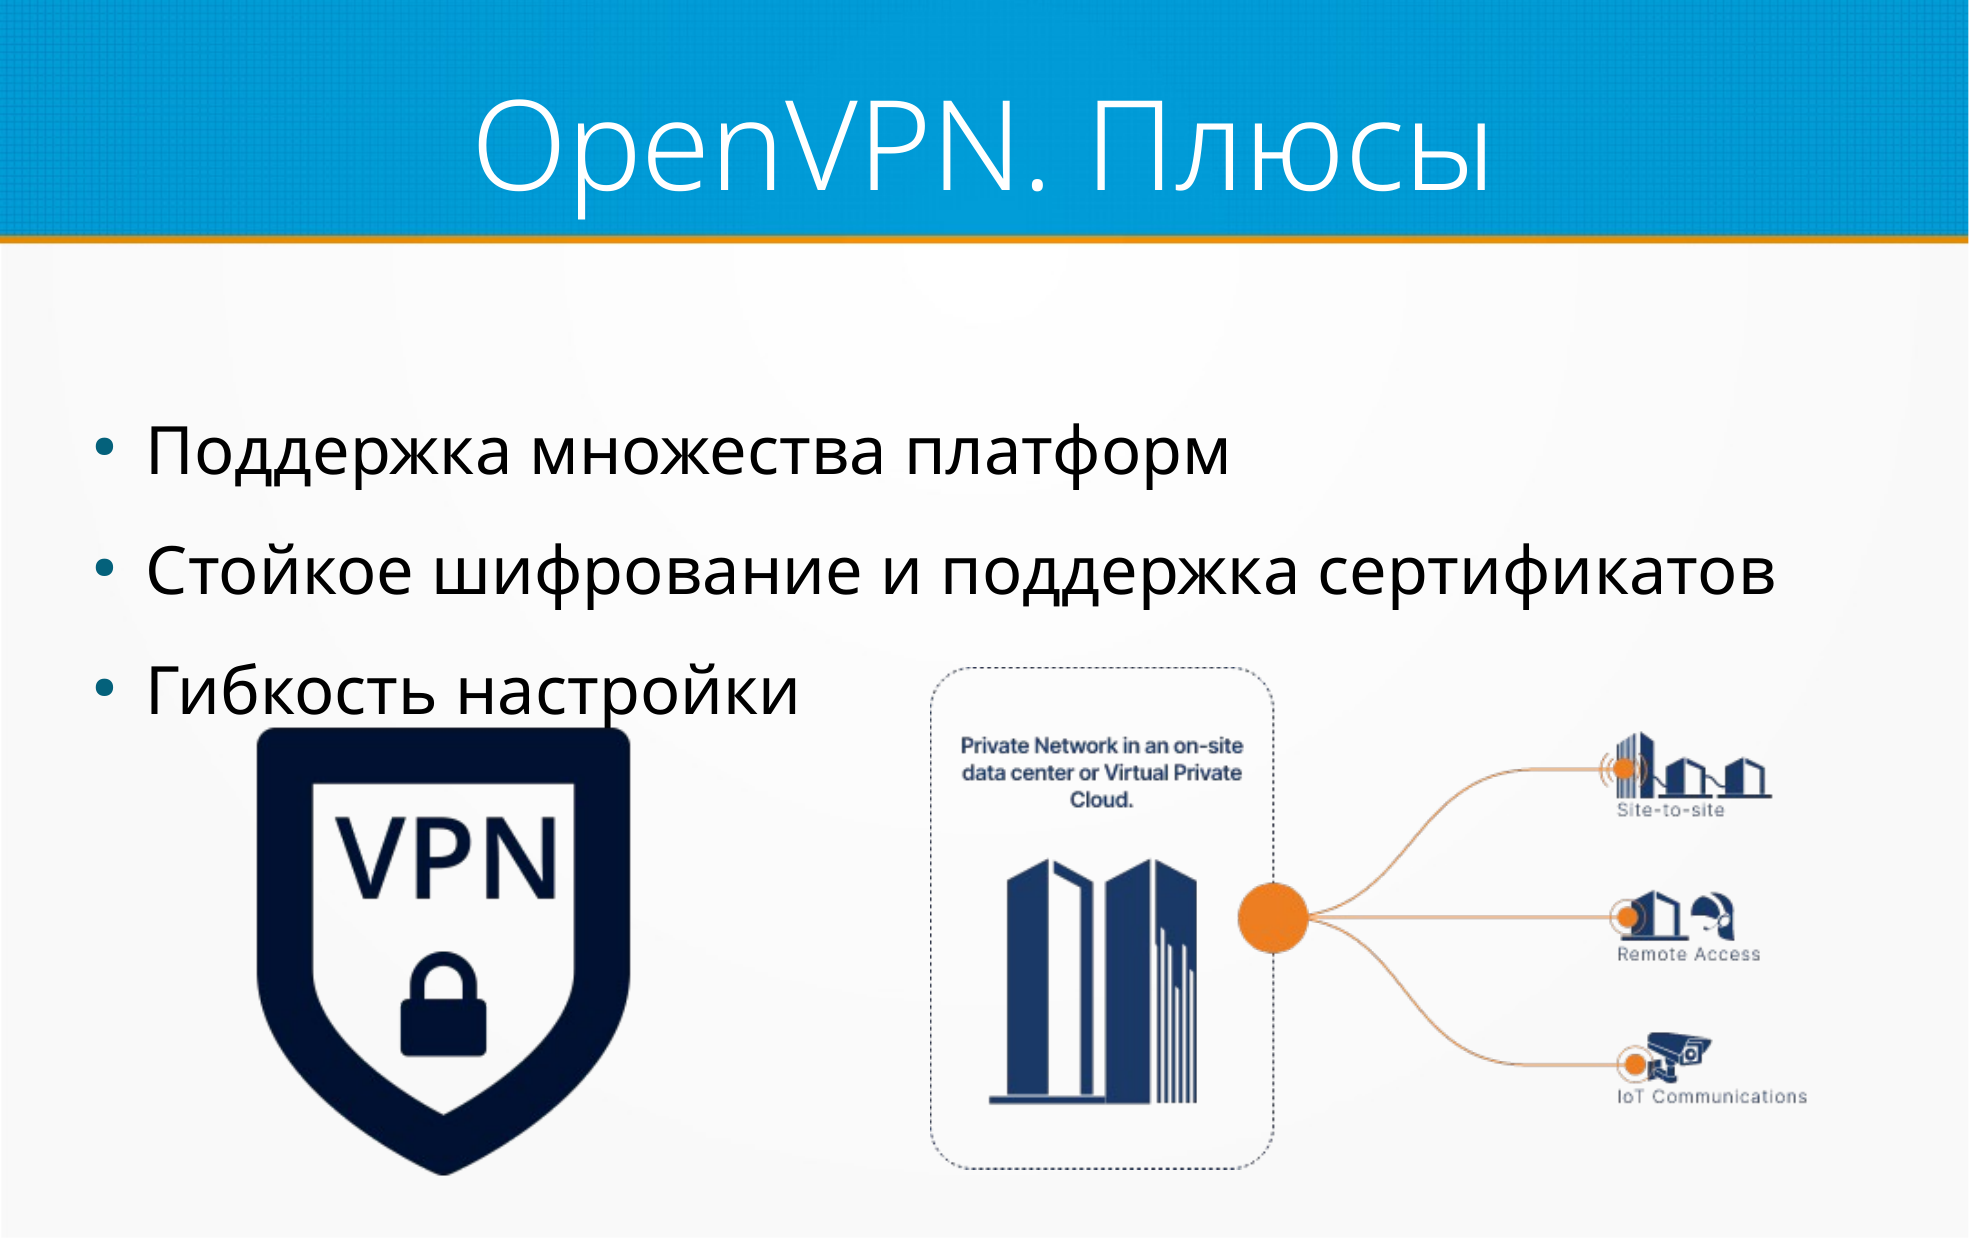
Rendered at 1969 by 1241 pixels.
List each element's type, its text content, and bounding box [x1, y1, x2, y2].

picture [0, 233, 1969, 1241]
list Поддержка множества платформ Стойкое шифрование и поддержка сертификатов Гибкость настройки [75, 283, 1936, 766]
title OpenVPN. Плюсы [98, 19, 1870, 227]
